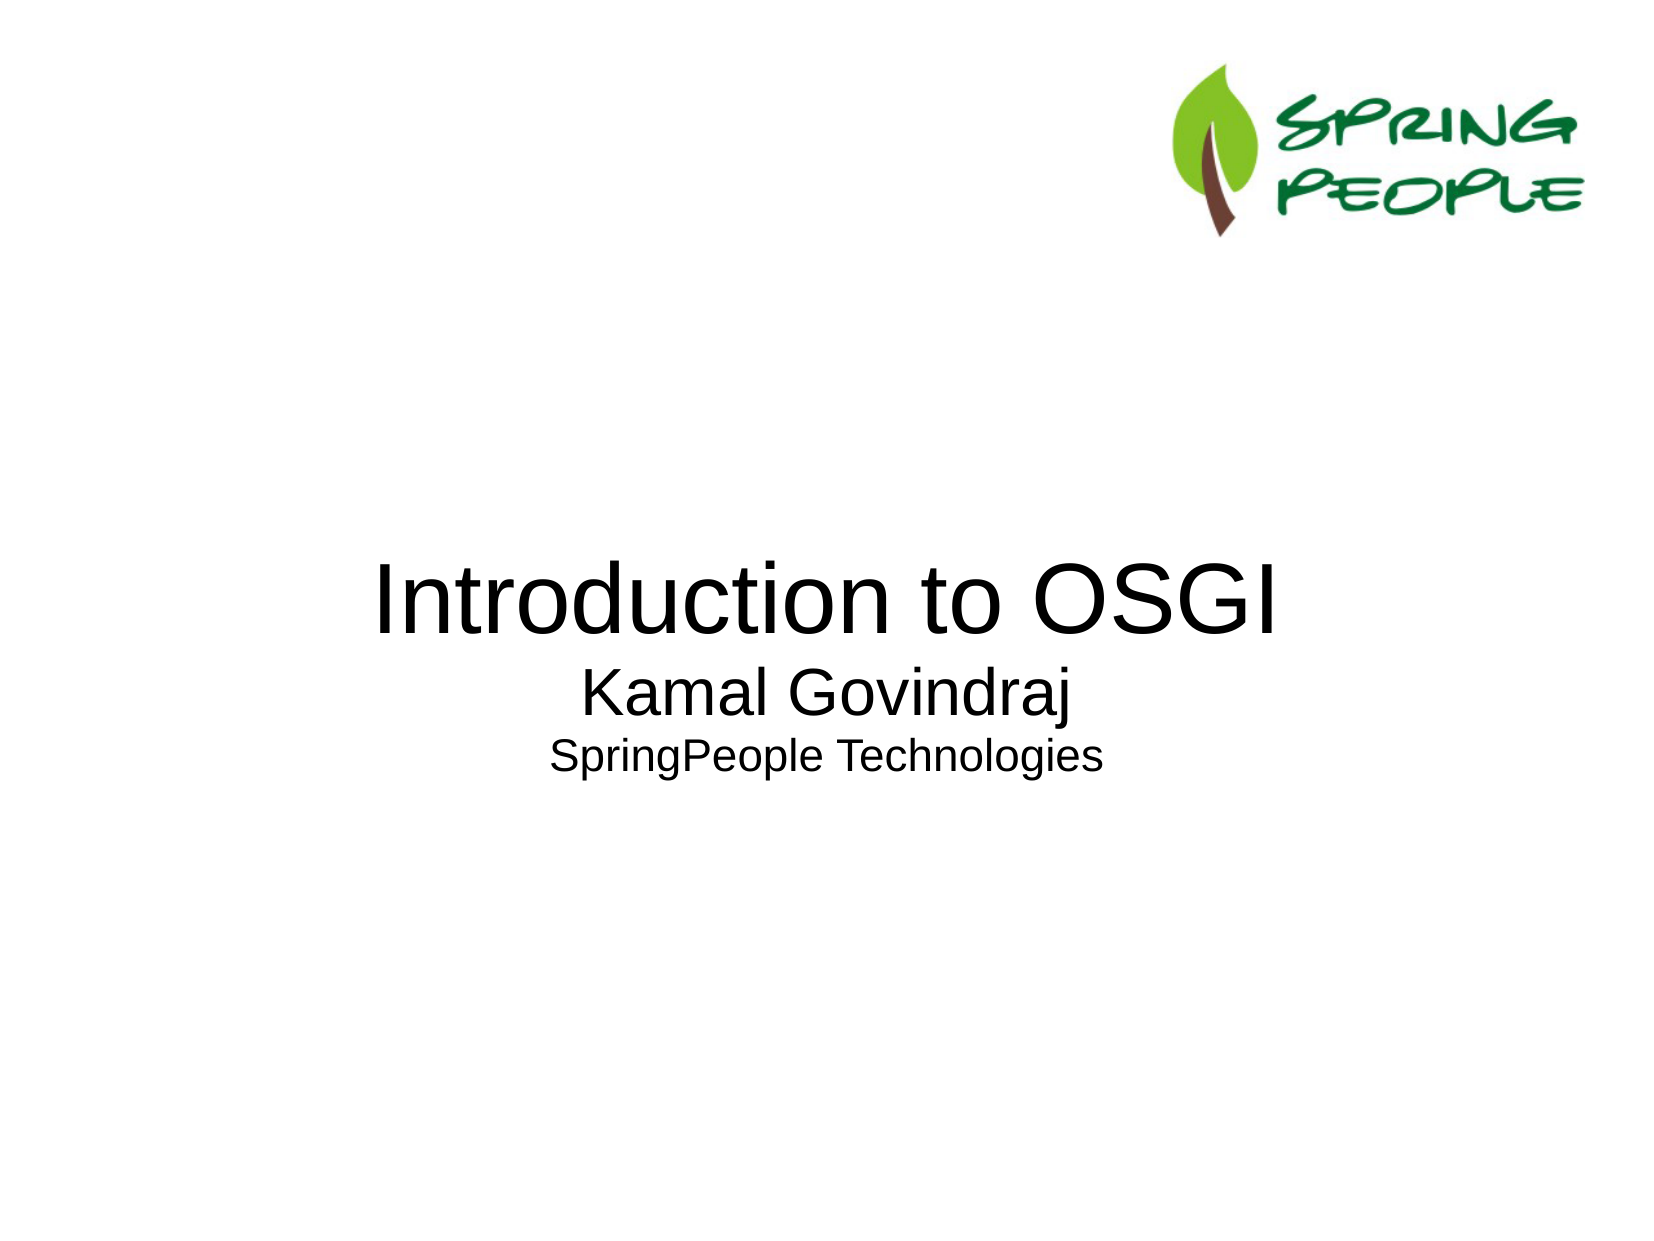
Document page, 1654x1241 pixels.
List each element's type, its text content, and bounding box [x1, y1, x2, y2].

subtitle Introduction to OSGI Kamal Govindraj SpringPeople Technologies [82, 297, 1571, 1102]
picture [1171, 60, 1585, 238]
